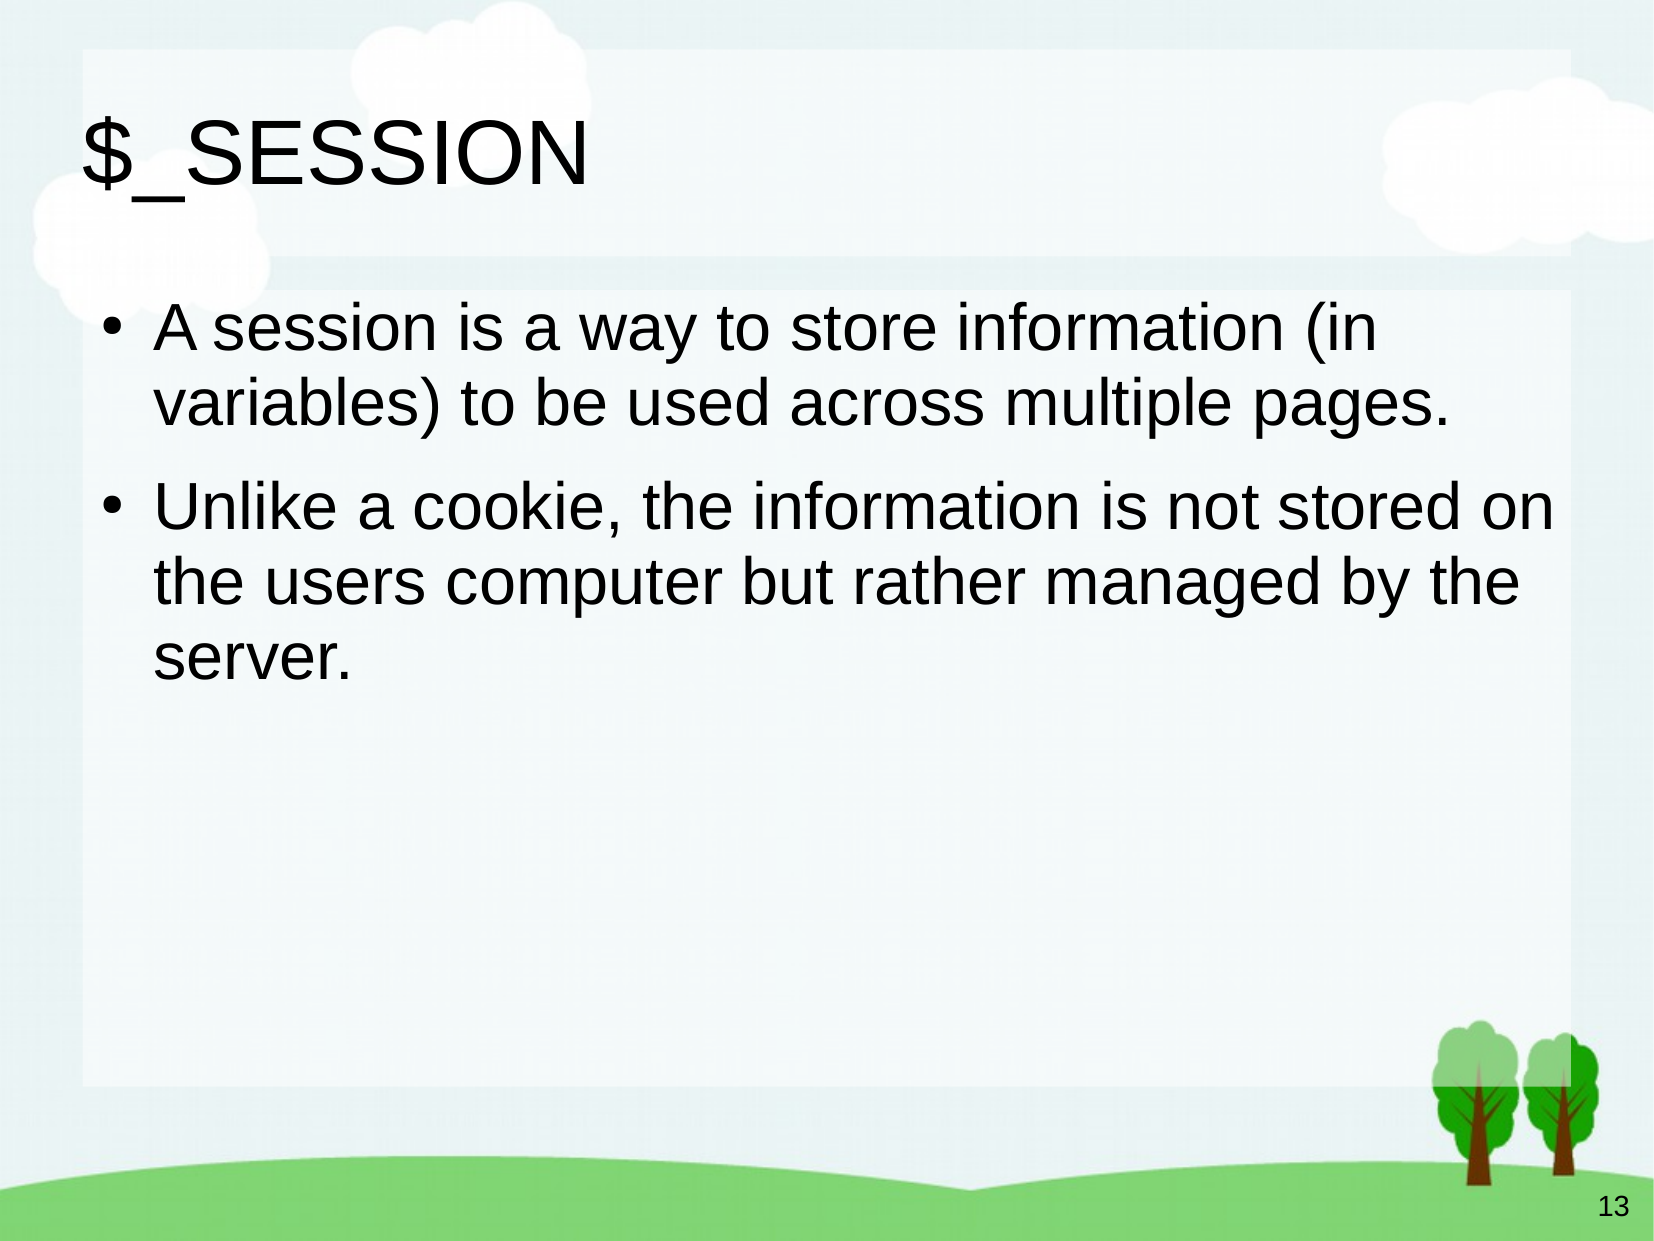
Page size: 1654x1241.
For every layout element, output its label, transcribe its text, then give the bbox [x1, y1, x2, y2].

title $_SESSION [82, 49, 1571, 257]
picture [0, 0, 1654, 1241]
list A session is a way to store information (in variables) to be used across multiple pages. Unlike a cookie, the information is not stored on the users computer but rather managed by the server. [82, 290, 1571, 1087]
